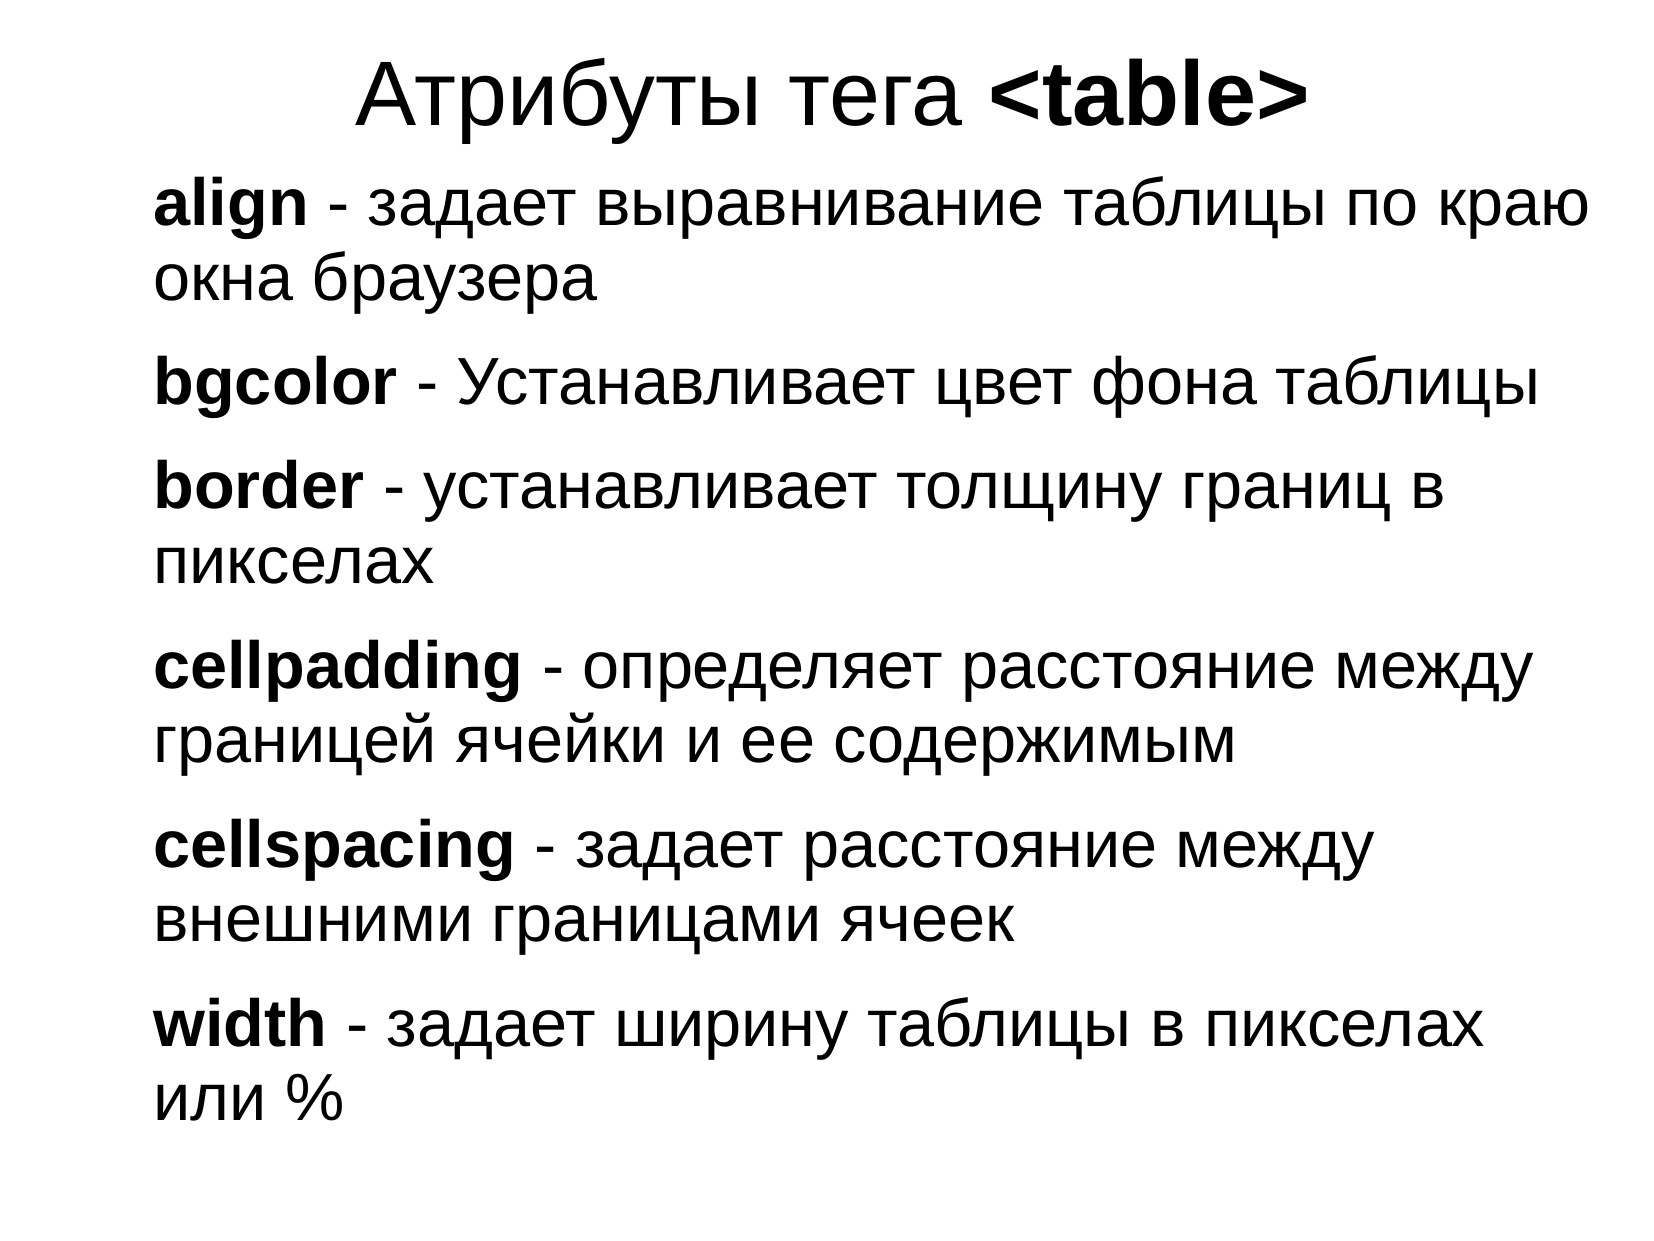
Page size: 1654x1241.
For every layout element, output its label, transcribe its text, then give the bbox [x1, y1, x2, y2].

title Атрибуты тега <table> [88, 29, 1577, 158]
list align - задает выравнивание таблицы по краю окна браузера bgcolor - Устанавливает цвет фона таблицы border - устанавливает толщину границ в пикселах cellpadding - определяет расстояние между границей ячейки и ее содержимым cellspacing - задает расстояние между внешними границами ячеек width - задает ширину таблицы в пикселах или % [82, 165, 1595, 1136]
